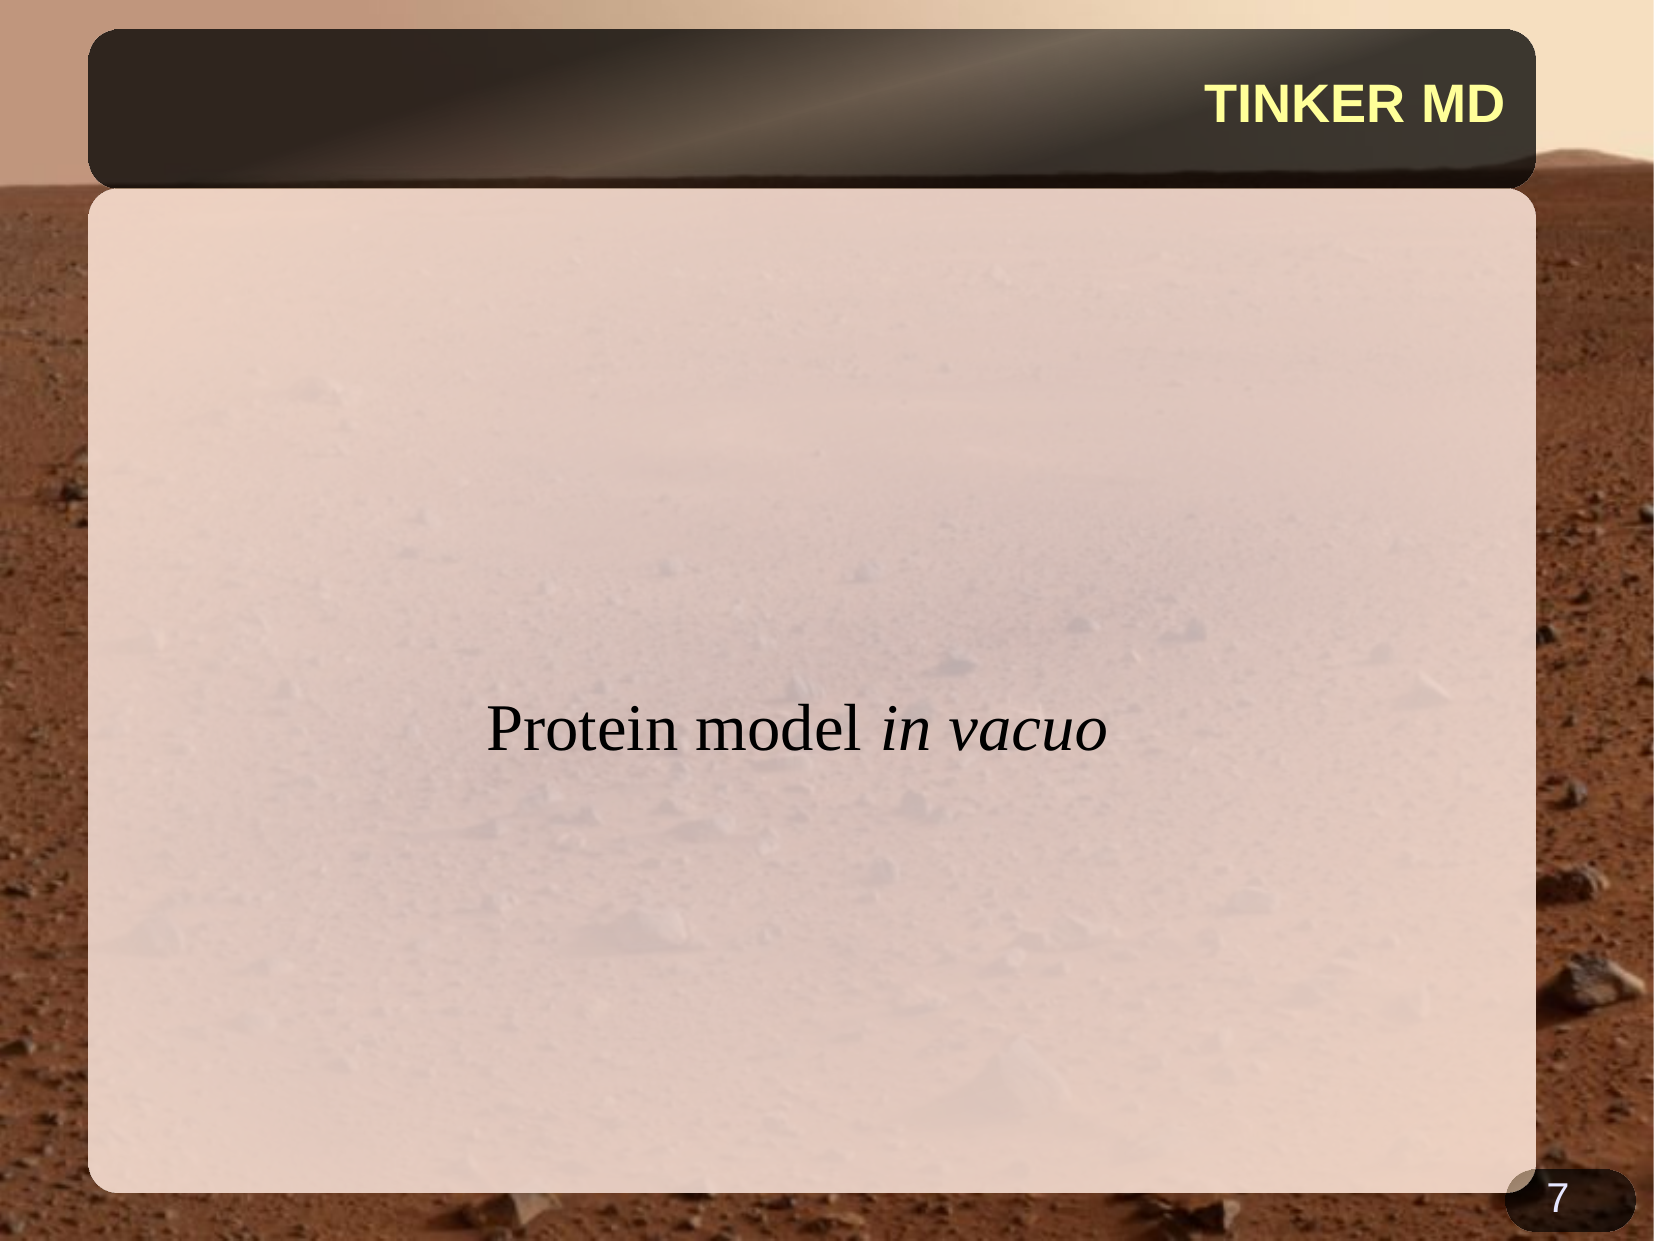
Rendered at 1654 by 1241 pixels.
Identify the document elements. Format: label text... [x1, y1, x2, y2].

text_box [88, 188, 1536, 1193]
picture [0, 0, 1654, 1241]
subtitle Protein model in vacuo [118, 218, 1477, 1164]
title TINKER MD [118, 59, 1506, 148]
